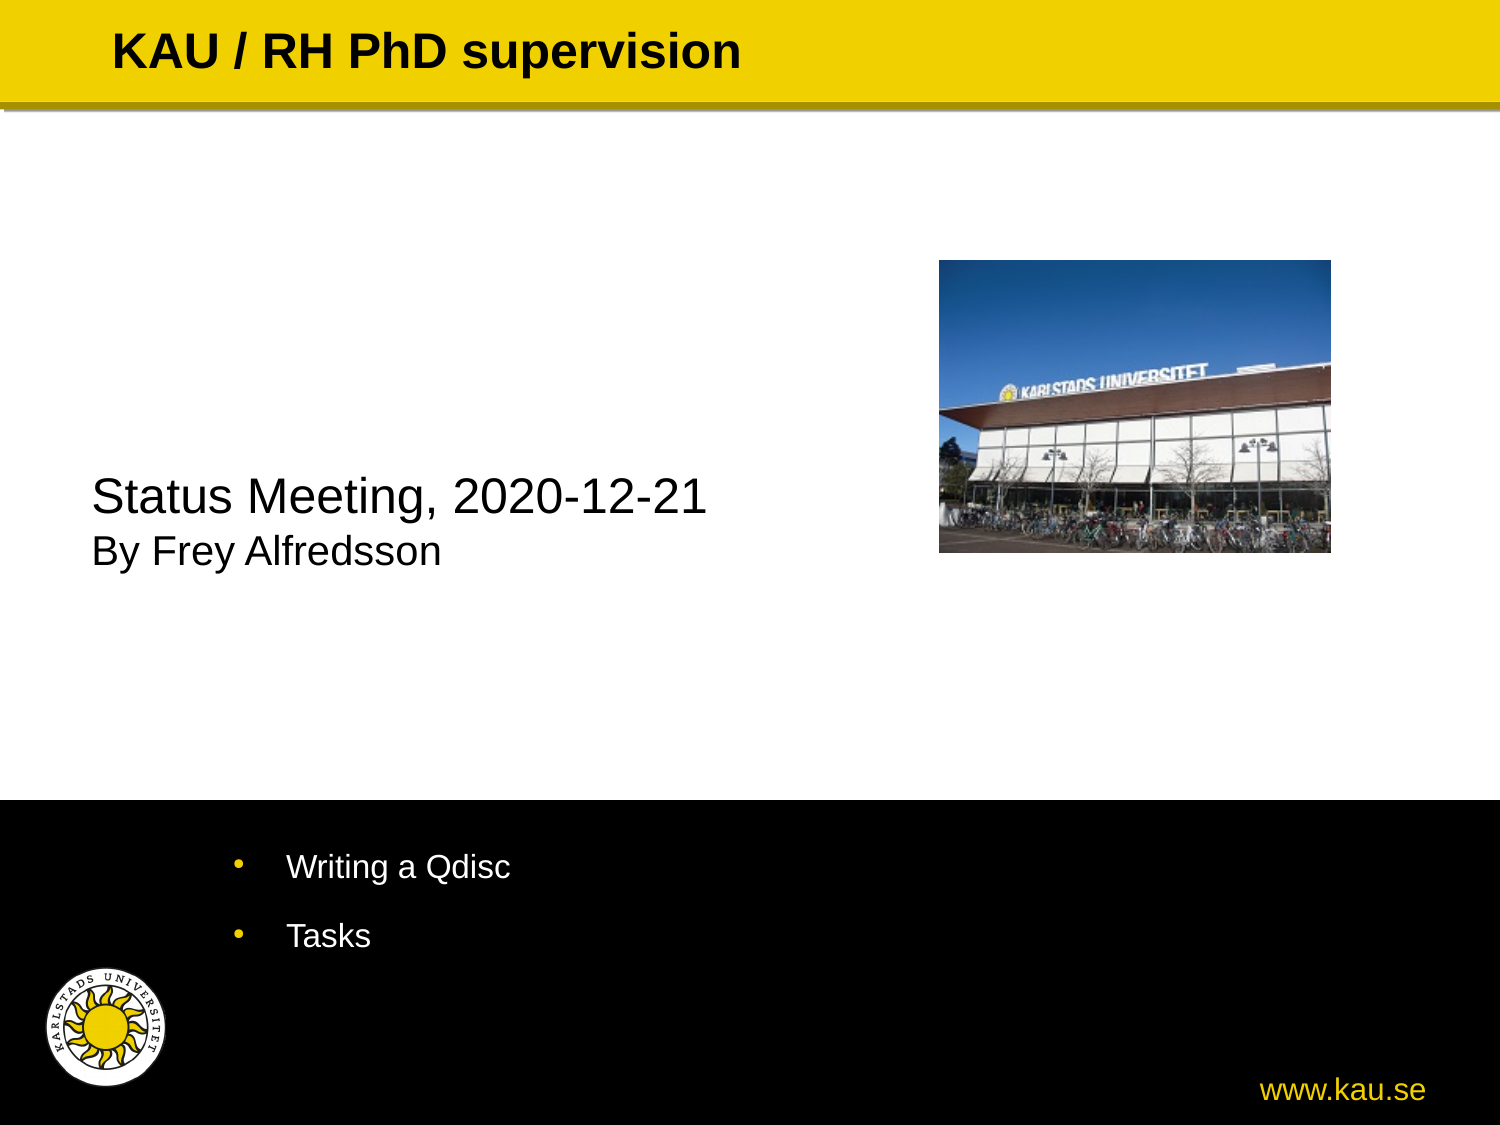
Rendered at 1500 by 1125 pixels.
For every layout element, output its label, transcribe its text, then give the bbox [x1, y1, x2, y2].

picture [939, 260, 1331, 553]
title KAU / RH PhD supervision [111, 0, 1387, 102]
list Writing a Qdisc Tasks [200, 837, 1388, 1088]
text_box Status Meeting, 2020-12-21 By Frey Alfredsson [76, 456, 1128, 642]
picture [45, 959, 166, 1095]
